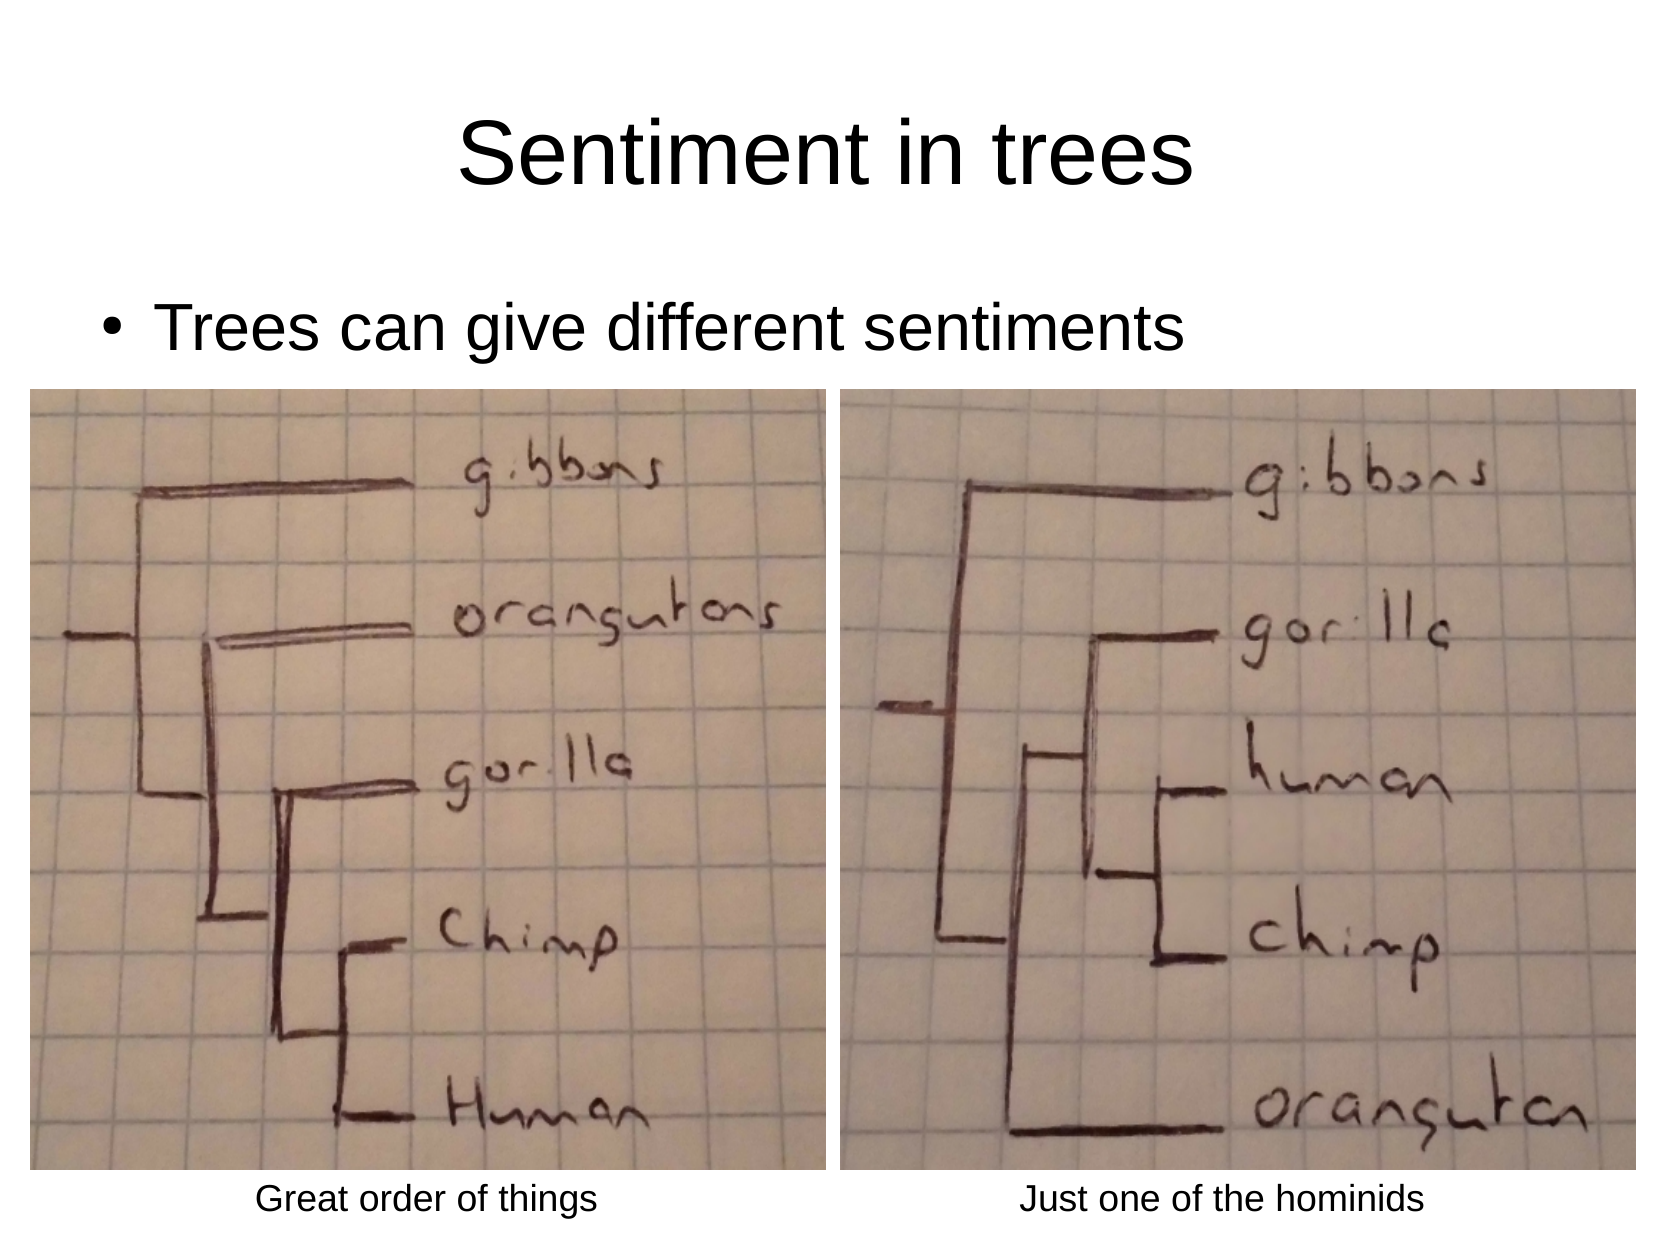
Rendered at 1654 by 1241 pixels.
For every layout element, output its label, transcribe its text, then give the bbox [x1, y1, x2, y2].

text_box Just one of the hominids [1004, 1170, 1441, 1227]
picture [30, 389, 826, 1171]
title Sentiment in trees [82, 49, 1571, 257]
picture [840, 389, 1636, 1171]
list Trees can give different sentiments [82, 290, 1571, 1010]
text_box Great order of things [240, 1170, 631, 1227]
